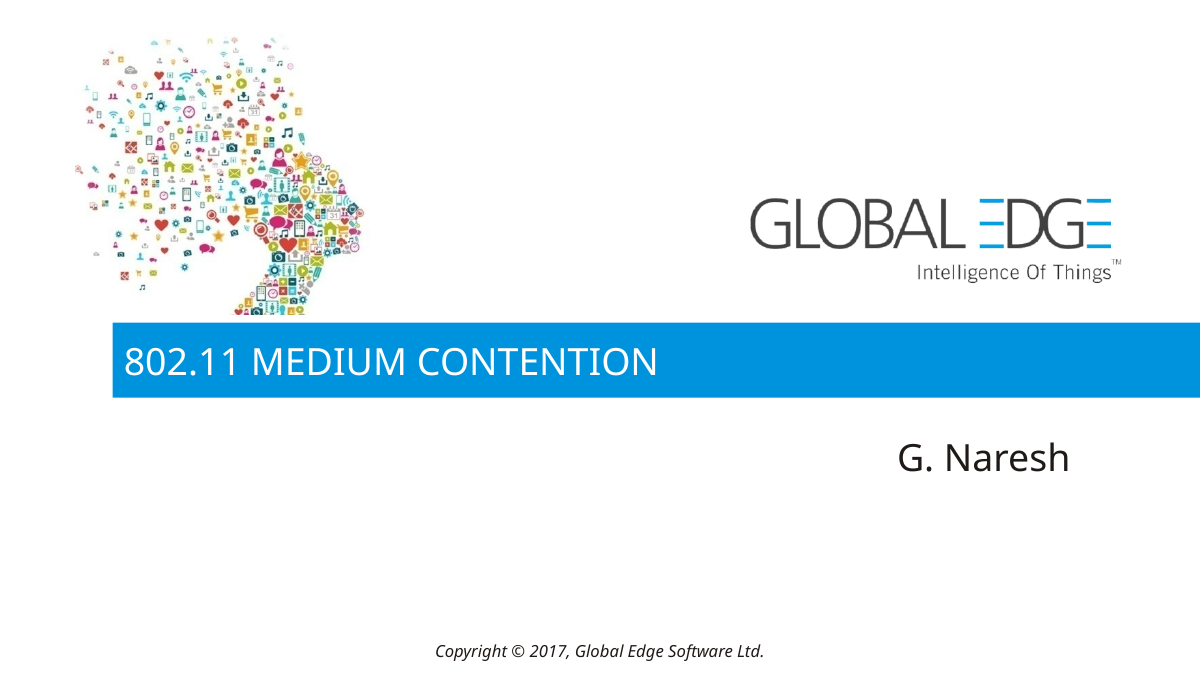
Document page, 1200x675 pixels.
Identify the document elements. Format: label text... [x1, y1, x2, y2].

picture [75, 0, 377, 315]
picture [740, 187, 1131, 293]
list G. Naresh [814, 425, 1158, 487]
title 802.11 MEDIUM CONTENTION [112, 322, 1200, 398]
